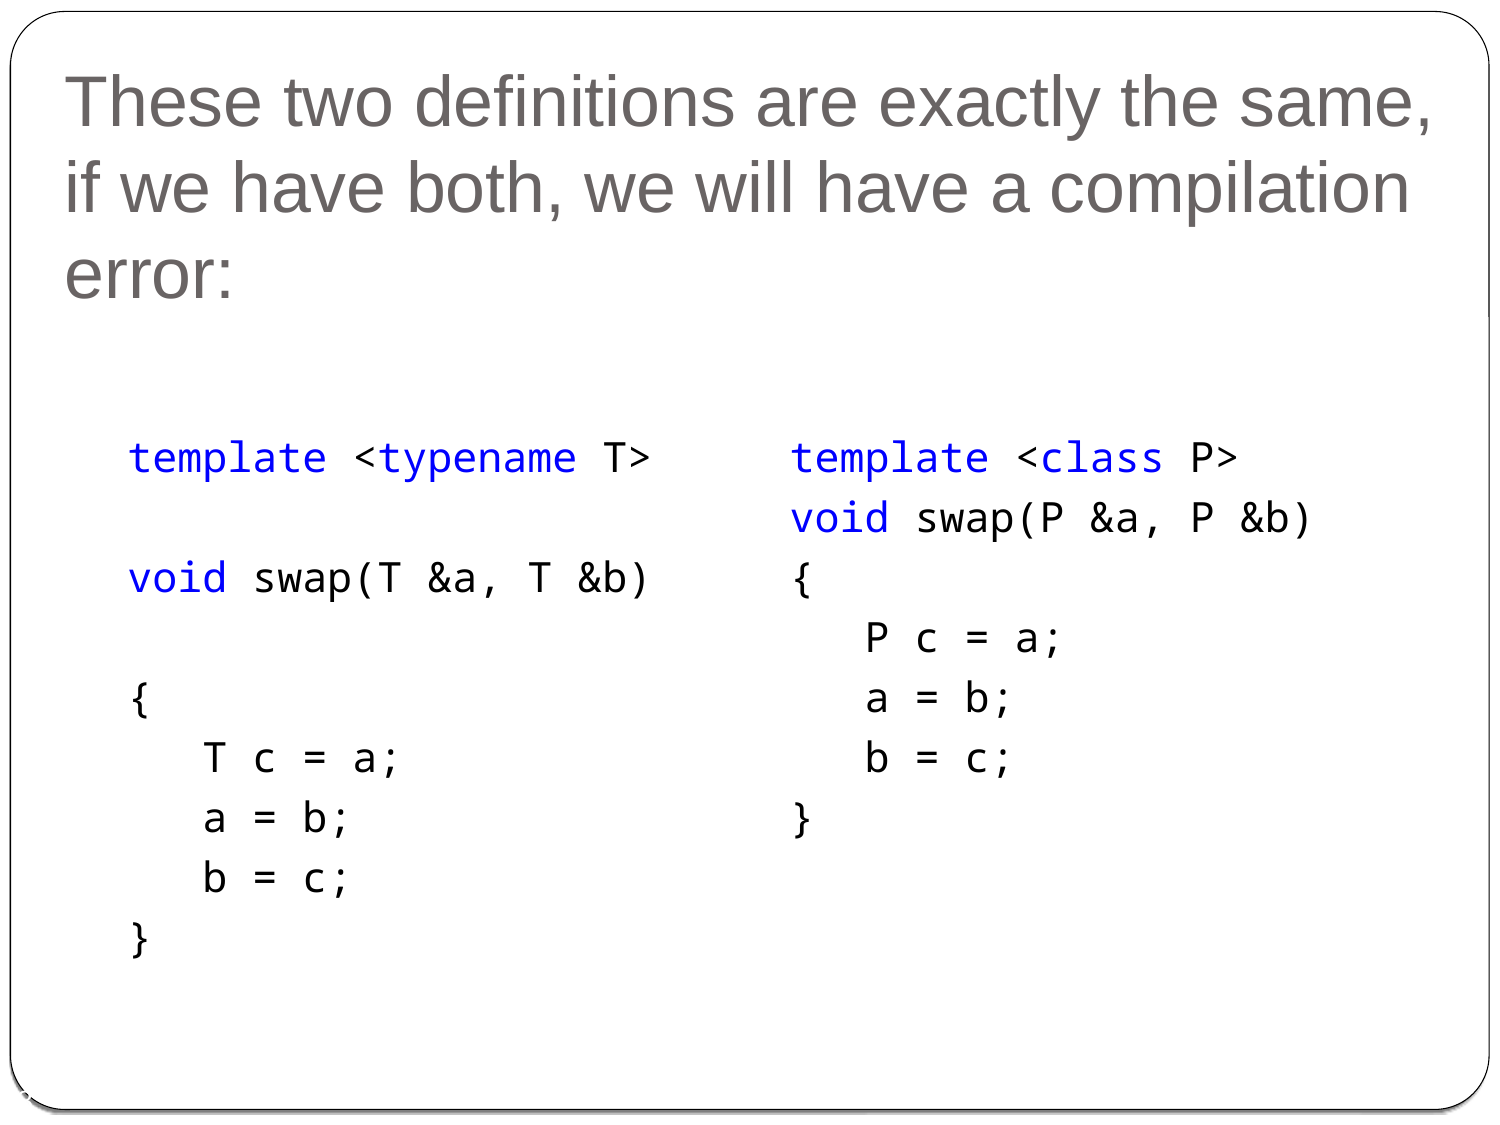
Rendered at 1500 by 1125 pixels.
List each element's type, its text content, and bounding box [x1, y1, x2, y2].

text_box template <class P> void swap(P &a, P &b) { P c = a; a = b; b = c; } [774, 413, 1363, 969]
title These two definitions are exactly the same, if we have both, we will have a compilation error: [50, 45, 1450, 414]
slide_number <number> [0, 1074, 50, 1125]
text_box template <typename T> void swap(T &a, T &b) { T c = a; a = b; b = c; } [112, 413, 688, 969]
